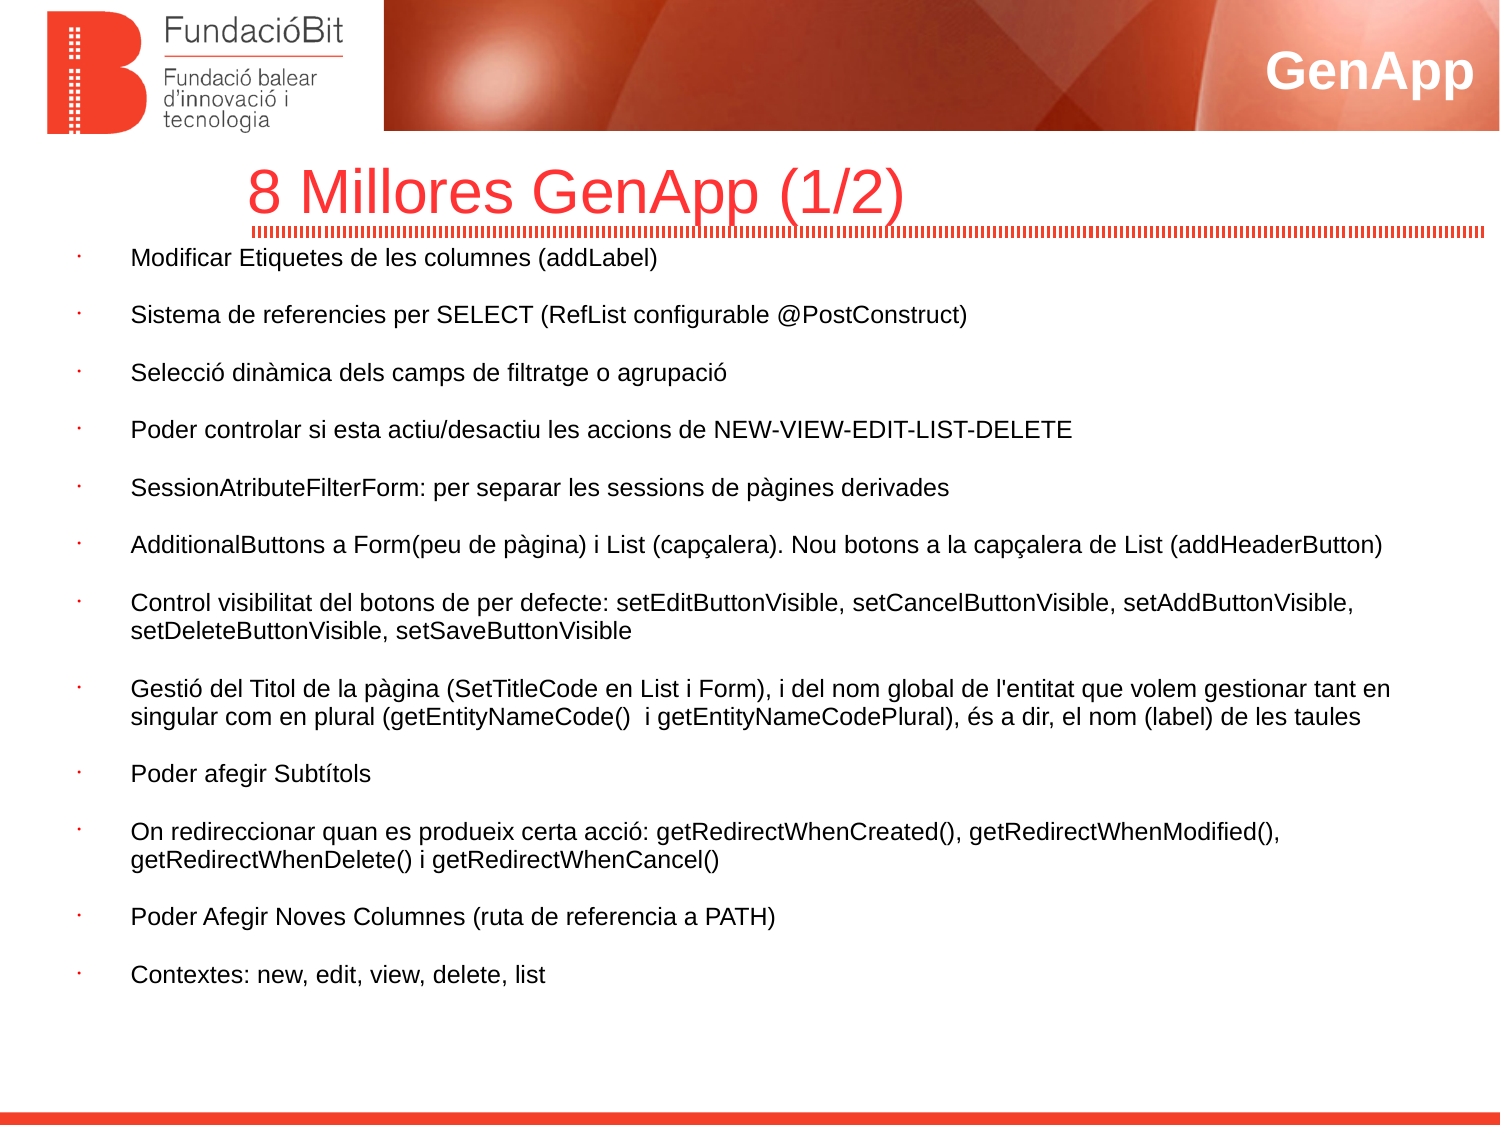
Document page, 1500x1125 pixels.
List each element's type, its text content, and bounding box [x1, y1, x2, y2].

title GenApp [324, 11, 1477, 130]
picture [47, 11, 343, 134]
text_box 8 Millores GenApp (1/2) [75, 156, 1485, 232]
list [75, 232, 1425, 407]
list Modificar Etiquetes de les columnes (addLabel) Sistema de referencies per SELECT (RefList configurable @PostConstruct) Selecció dinàmica dels camps de filtratge o agrupació Poder controlar si esta actiu/desactiu les accions de NEW-VIEW-EDIT-LIST-DELETE SessionAtributeFilterForm: per separar les sessions de pàgines derivades AdditionalButtons a Form(peu de pàgina) i List (capçalera). Nou botons a la capçalera de List (addHeaderButton) Control visibilitat del botons de per defecte: setEditButtonVisible, setCancelButtonVisible, setAddButtonVisible, setDeleteButtonVisible, setSaveButtonVisible Gestió del Titol de la pàgina (SetTitleCode en List i Form), i del nom global de l'entitat que volem gestionar tant en singular com en plural (getEntityNameCode() i getEntityNameCodePlural), és a dir, el nom (label) de les taules Poder afegir Subtítols On redireccionar quan es produeix certa acció: getRedirectWhenCreated(), getRedirectWhenModified(), getRedirectWhenDelete() i getRedirectWhenCancel() Poder Afegir Noves Columnes (ruta de referencia a PATH) Contextes: new, edit, view, delete, list [59, 243, 1410, 1050]
picture [383, 0, 1500, 131]
